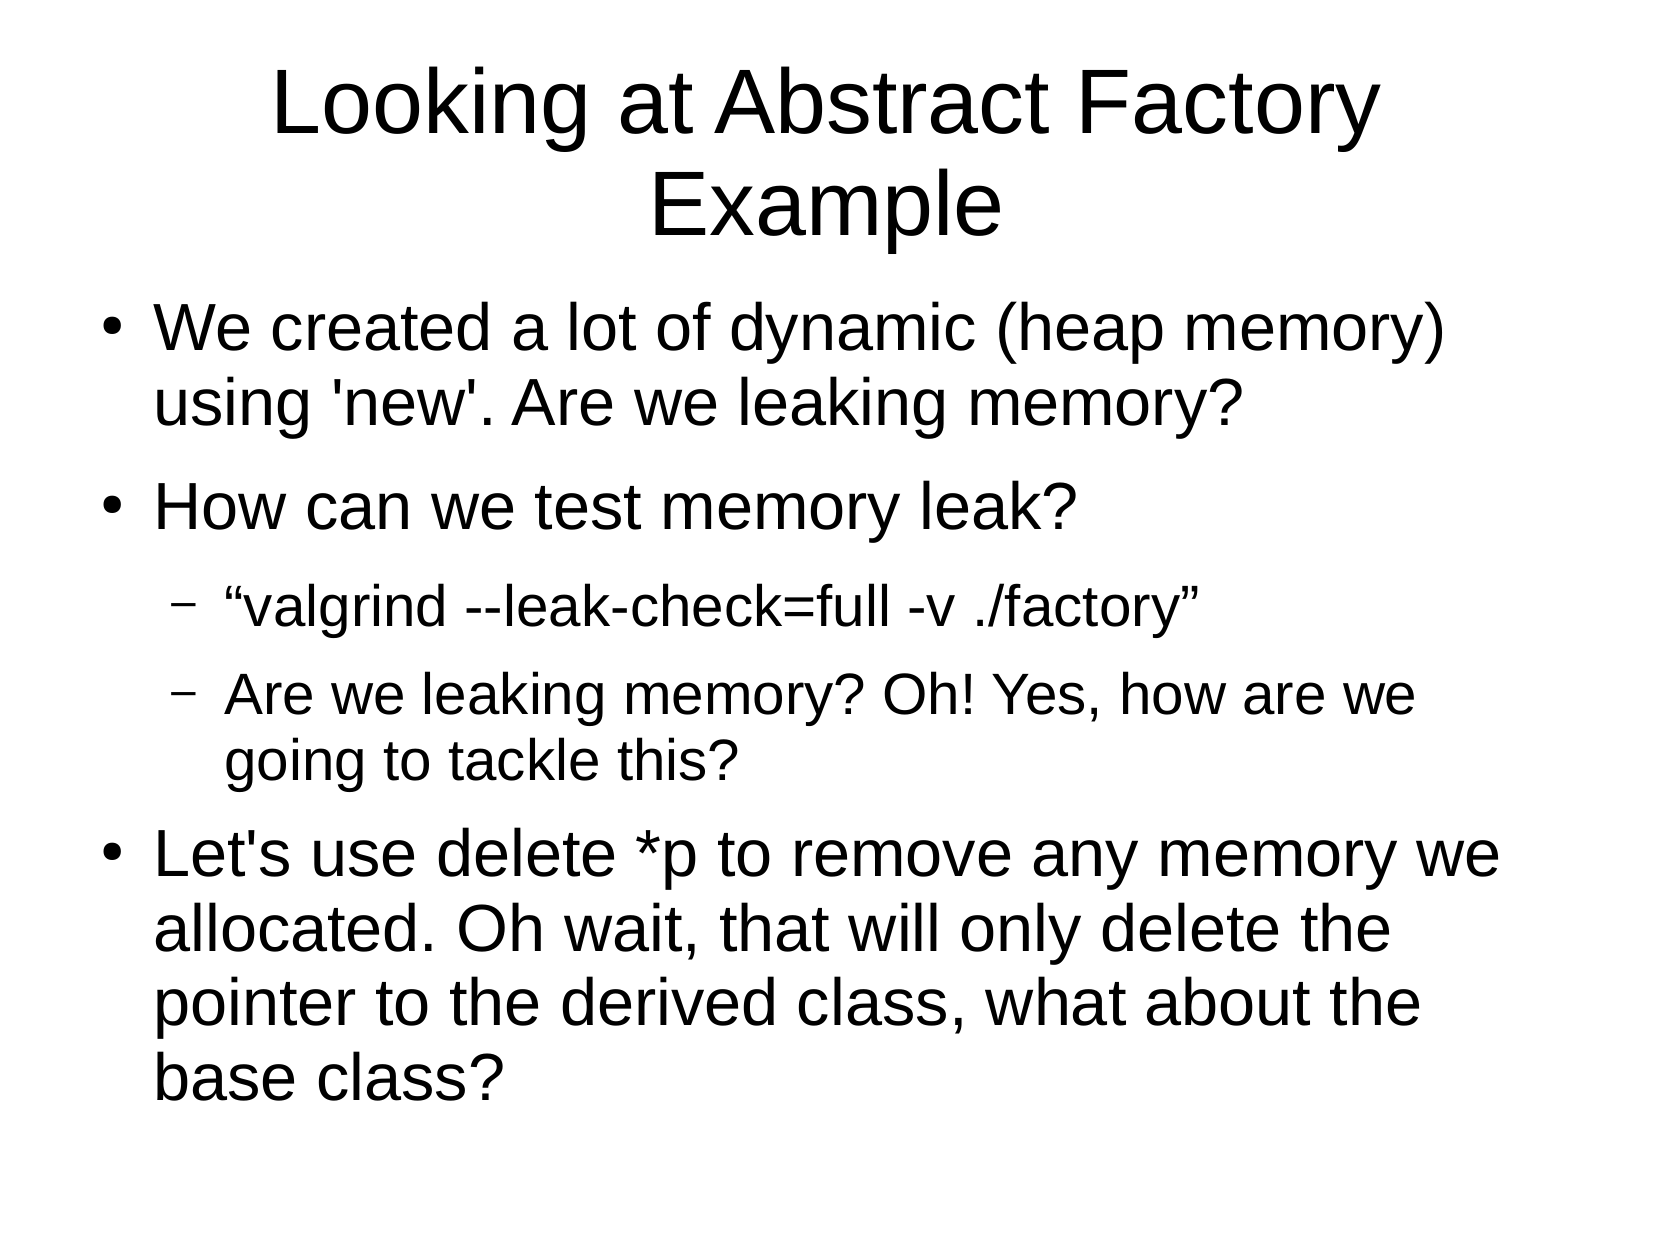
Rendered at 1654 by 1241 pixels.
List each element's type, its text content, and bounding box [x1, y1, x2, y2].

title Looking at Abstract Factory Example [82, 49, 1571, 257]
list We created a lot of dynamic (heap memory) using 'new'. Are we leaking memory? How can we test memory leak? “valgrind --leak-check=full -v ./factory” Are we leaking memory? Oh! Yes, how are we going to tackle this? Let's use delete *p to remove any memory we allocated. Oh wait, that will only delete the pointer to the derived class, what about the base class? [82, 290, 1571, 1134]
